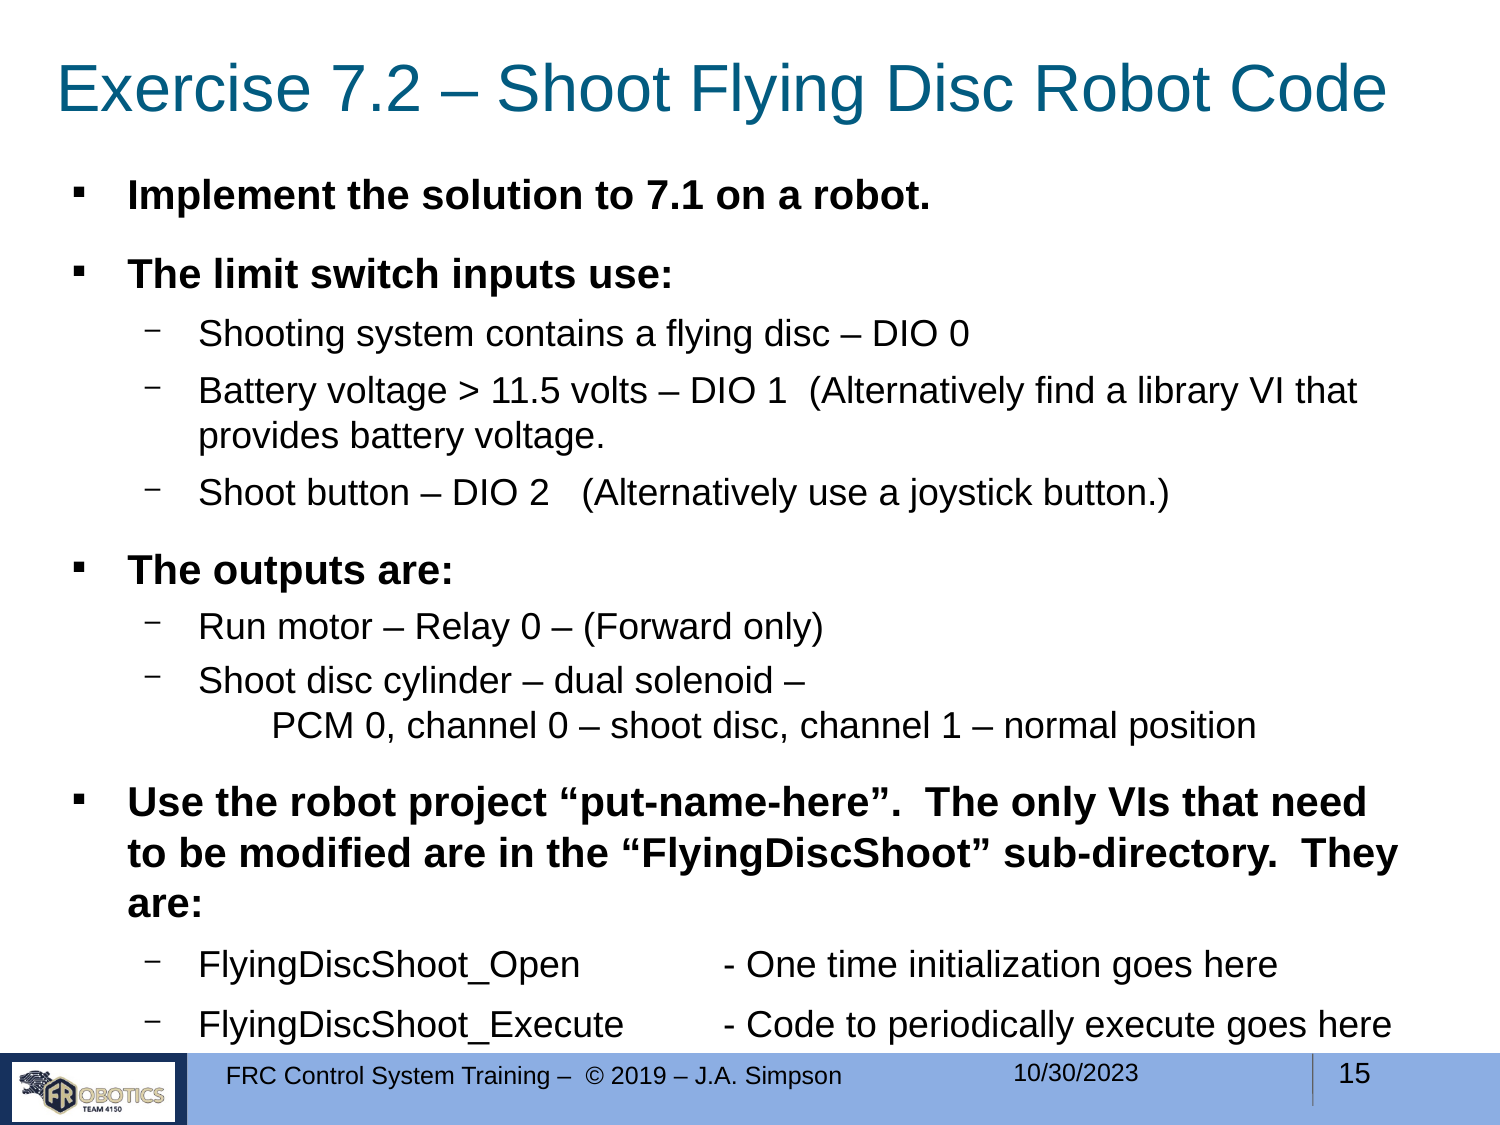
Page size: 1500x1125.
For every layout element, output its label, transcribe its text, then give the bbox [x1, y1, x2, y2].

text_box Exercise 7.2 – Shoot Flying Disc Robot Code [41, 37, 1429, 133]
text_box <number> [1323, 1057, 1461, 1086]
text_box FRC Control System Training – © 2019 – J.A. Simpson [210, 1060, 974, 1088]
picture [12, 1062, 175, 1122]
text_box Implement the solution to 7.1 on a robot. The limit switch inputs use: Shooting system contains a flying disc – DIO 0 Battery voltage > 11.5 volts – DIO 1 (Alternatively find a library VI that provides battery voltage. Shoot button – DIO 2 (Alternatively use a joystick button.) The outputs are: Run motor – Relay 0 – (Forward only) Shoot disc cylinder – dual solenoid – PCM 0, channel 0 – shoot disc, channel 1 – normal position Use the robot project “put-name-here”. The only VIs that need to be modified are in the “FlyingDiscShoot” sub-directory. They are: FlyingDiscShoot_Open - One time initialization goes here FlyingDiscShoot_Execute - Code to periodically execute goes here [41, 160, 1426, 1011]
text_box 10/30/2023 [998, 1057, 1274, 1086]
